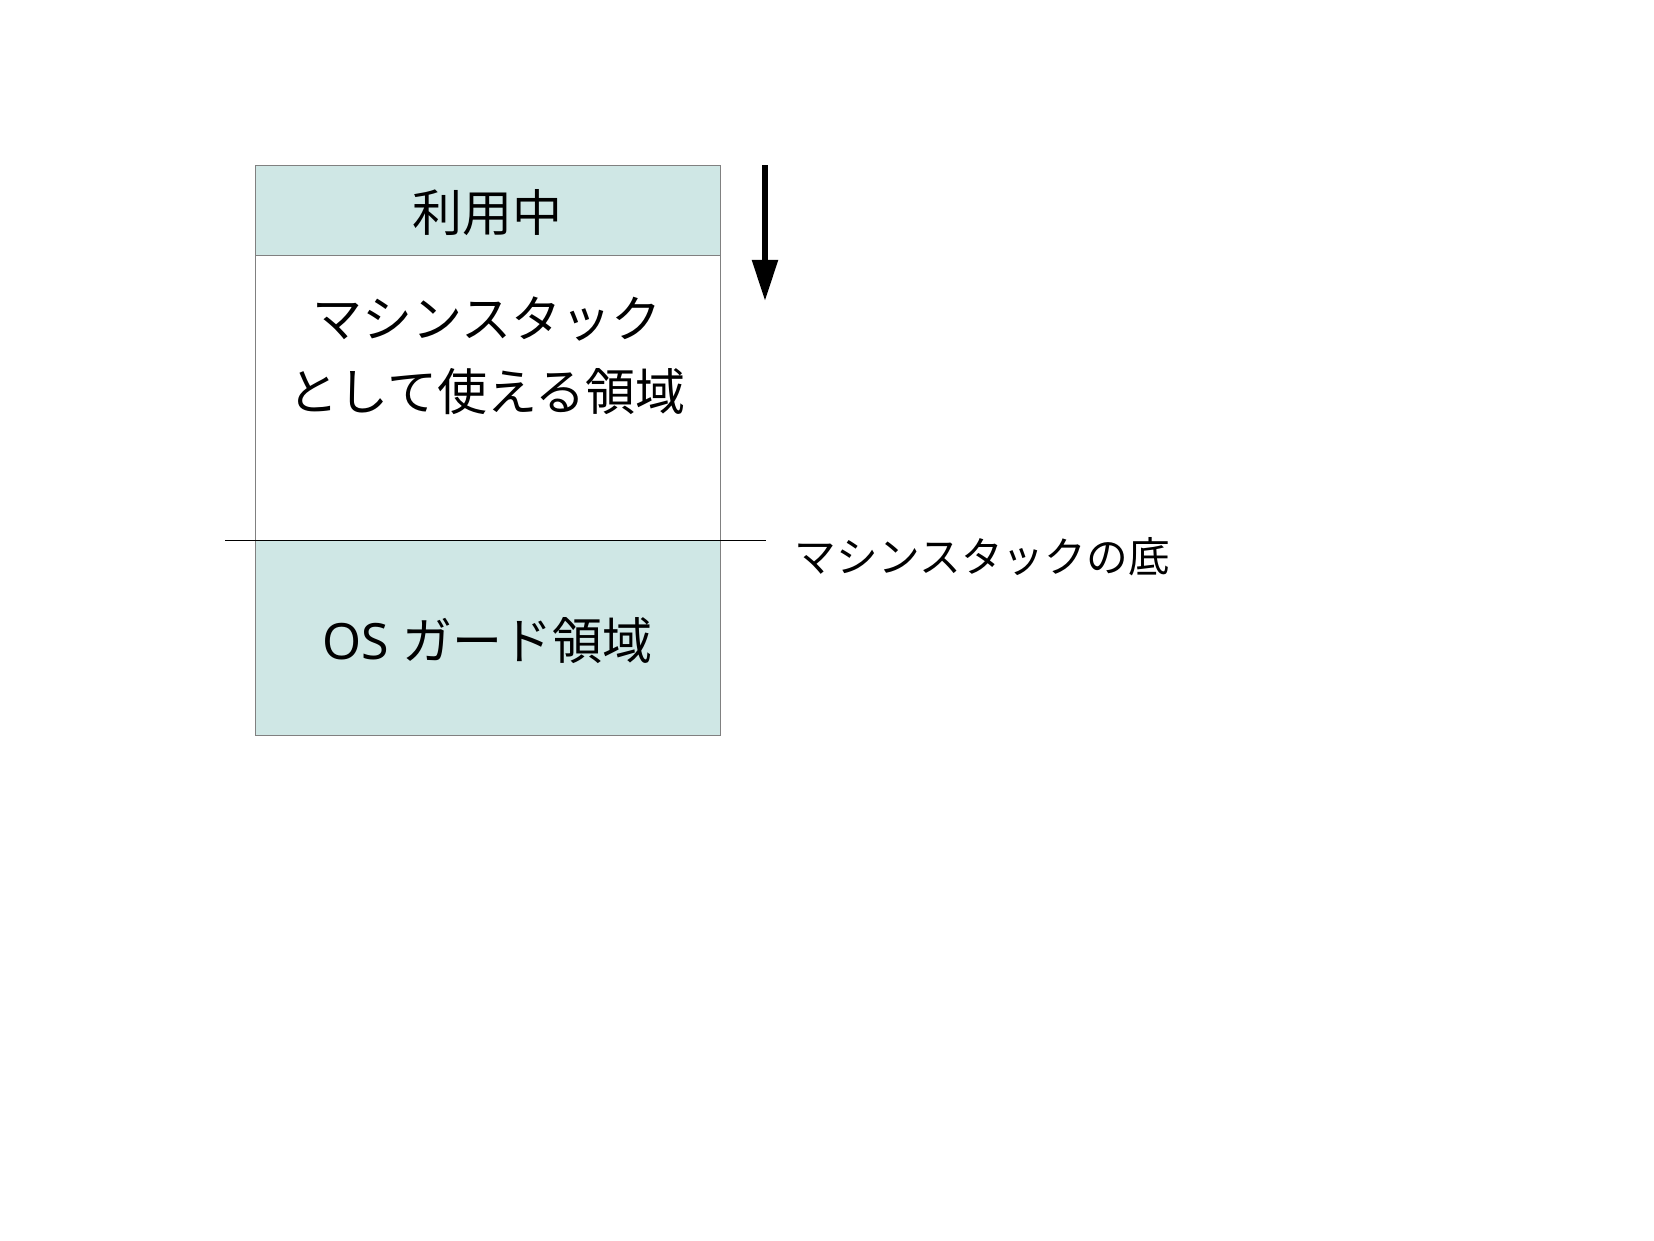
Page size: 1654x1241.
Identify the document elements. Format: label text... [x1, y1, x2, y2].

text_box マシンスタックの底 [780, 517, 1186, 586]
text_box マシンスタック として使える領域 [255, 256, 721, 540]
text_box OSガード領域 [255, 541, 721, 736]
text_box 利用中 [255, 165, 721, 256]
